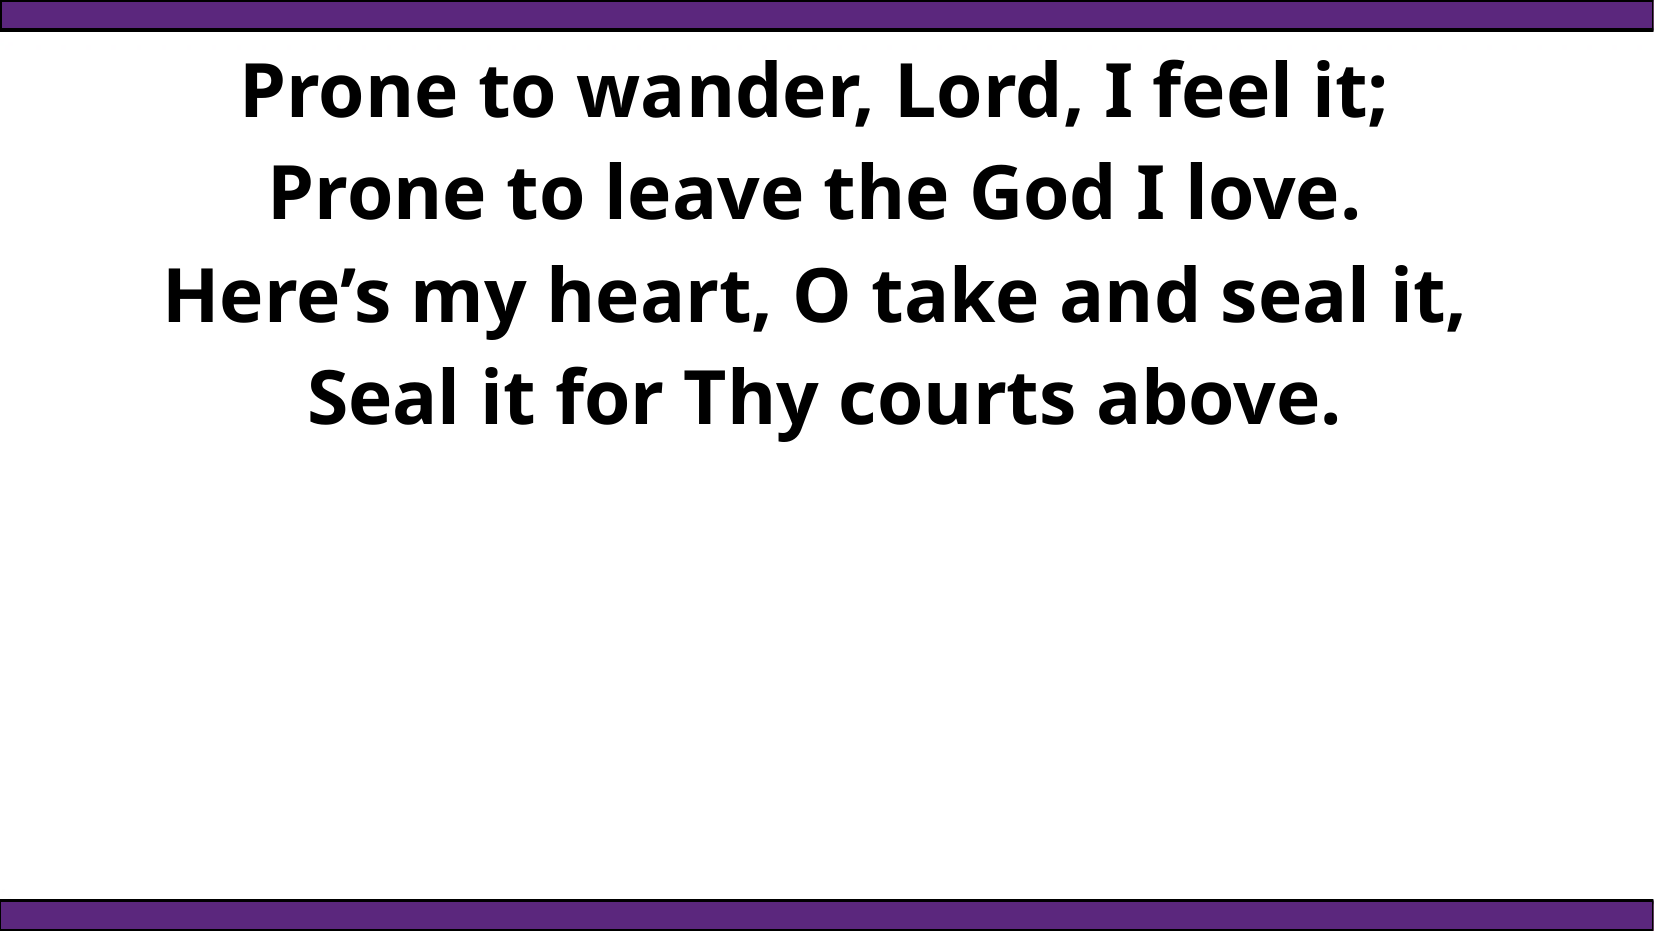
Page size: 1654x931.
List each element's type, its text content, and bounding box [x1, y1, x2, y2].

text_box [0, 0, 1654, 31]
picture [0, 31, 1654, 900]
text_box Prone to wander, Lord, I feel it; Prone to leave the God I love. Here’s my heart, O take and seal it, Seal it for Thy courts above. [75, 30, 1576, 445]
text_box [0, 900, 1654, 931]
